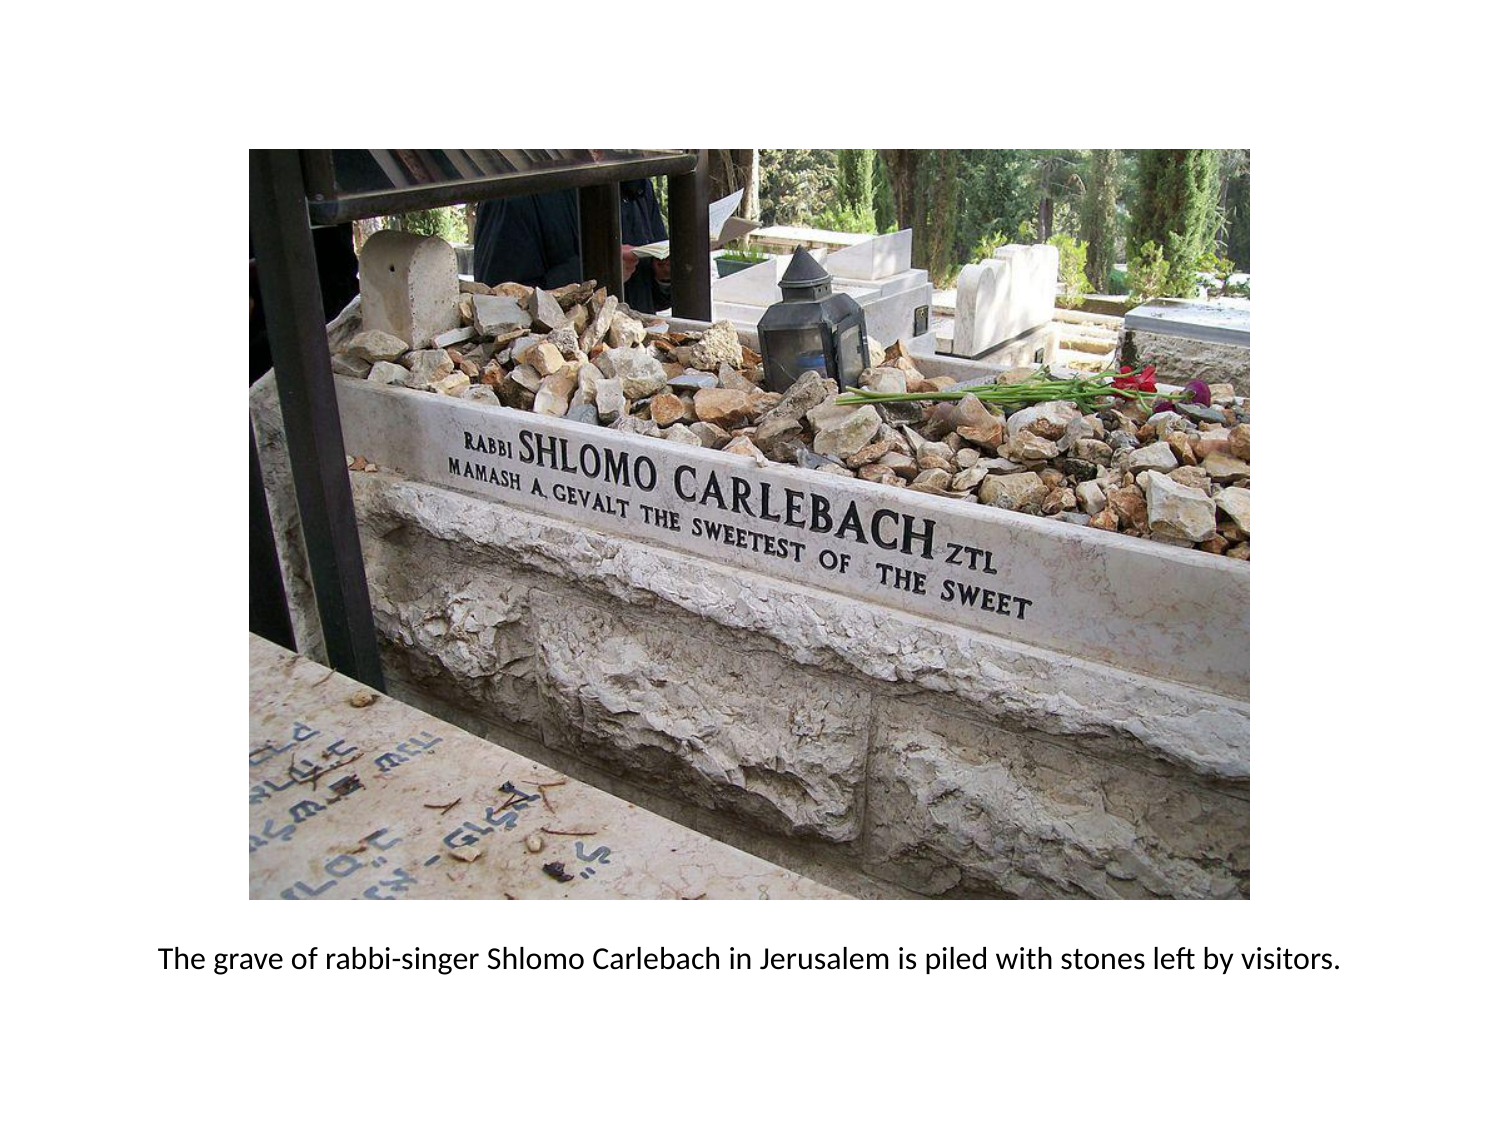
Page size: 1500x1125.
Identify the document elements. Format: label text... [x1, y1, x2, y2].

picture [249, 149, 1250, 900]
text_box The grave of rabbi-singer Shlomo Carlebach in Jerusalem is piled with stones left by visitors. [143, 929, 1357, 984]
